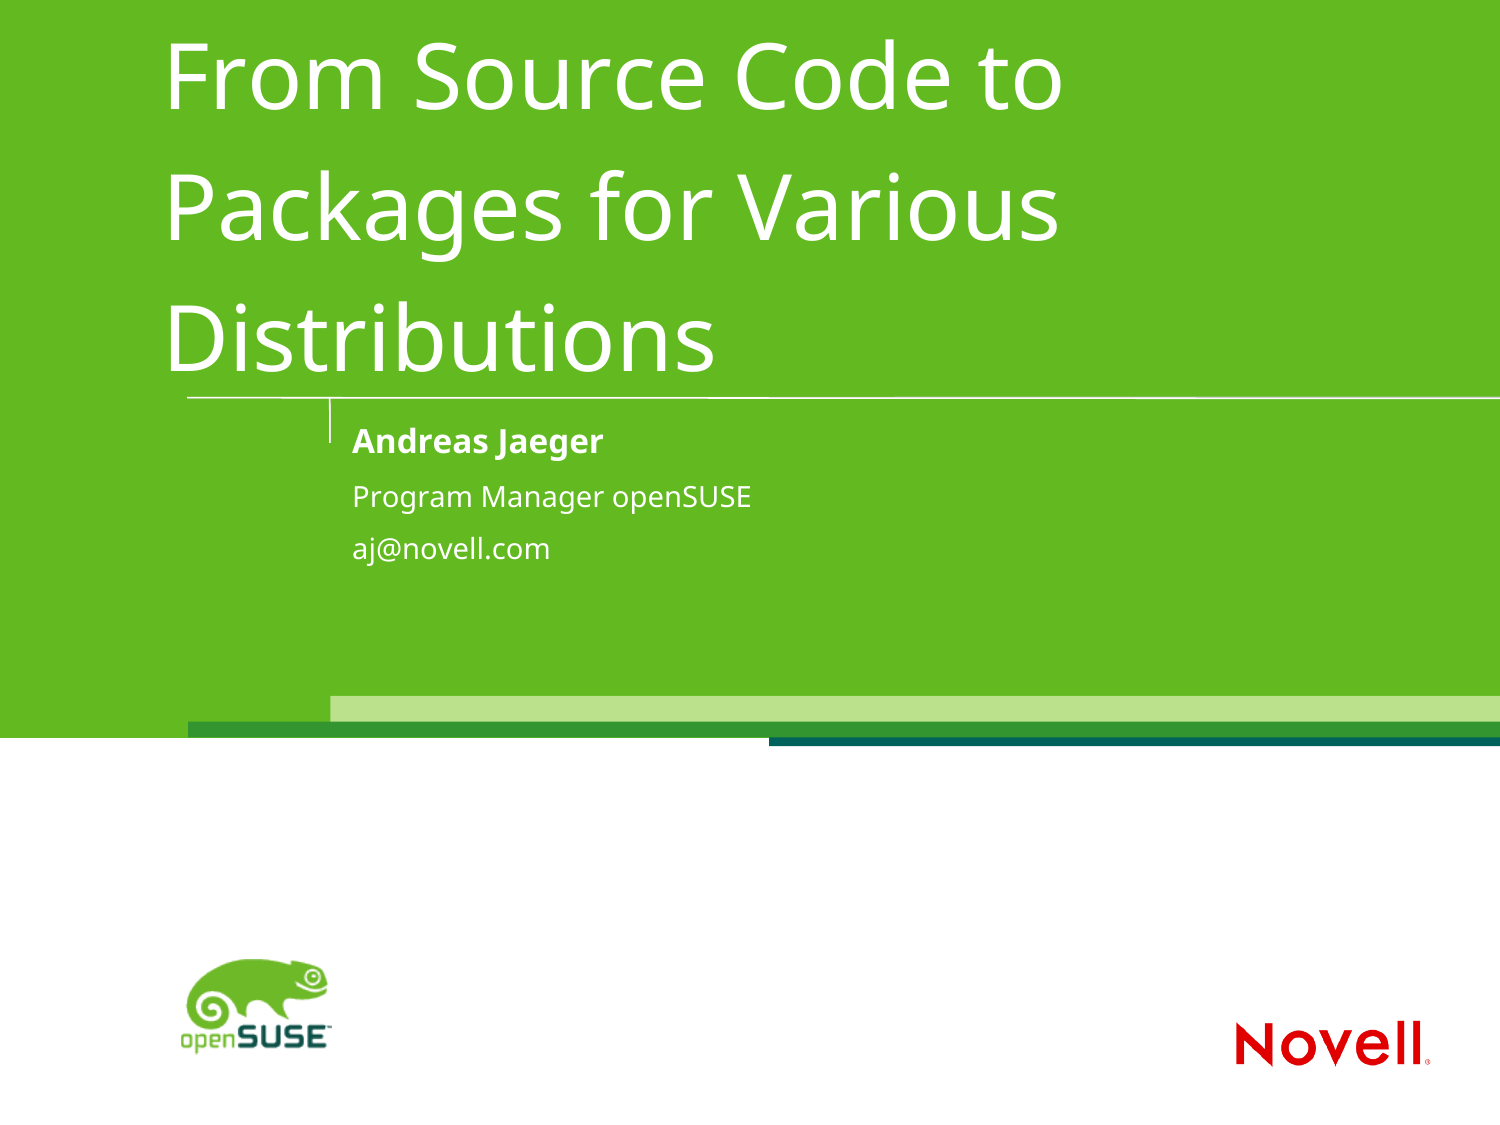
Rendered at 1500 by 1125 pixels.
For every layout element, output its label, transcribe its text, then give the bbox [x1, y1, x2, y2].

picture [1227, 1013, 1438, 1074]
title From Source Code to Packages for Various Distributions [161, 148, 1475, 399]
picture [181, 959, 332, 1055]
subtitle Andreas Jaeger Program Manager openSUSE aj@novell.com [352, 425, 1260, 557]
